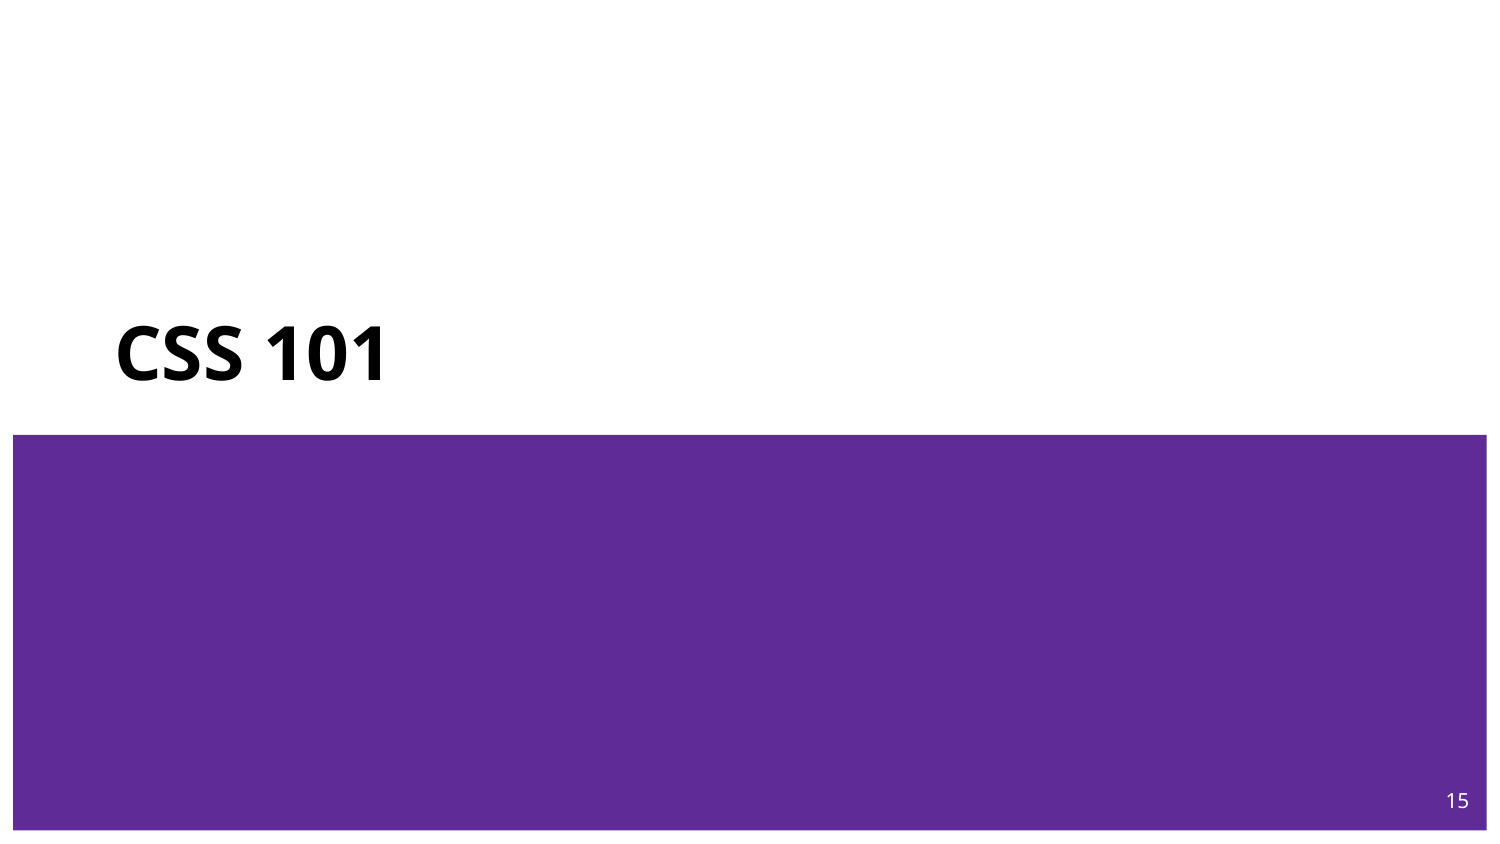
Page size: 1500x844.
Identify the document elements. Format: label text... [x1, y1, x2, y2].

slide_number <number> [1394, 769, 1484, 834]
title CSS 101 [79, 281, 1423, 411]
